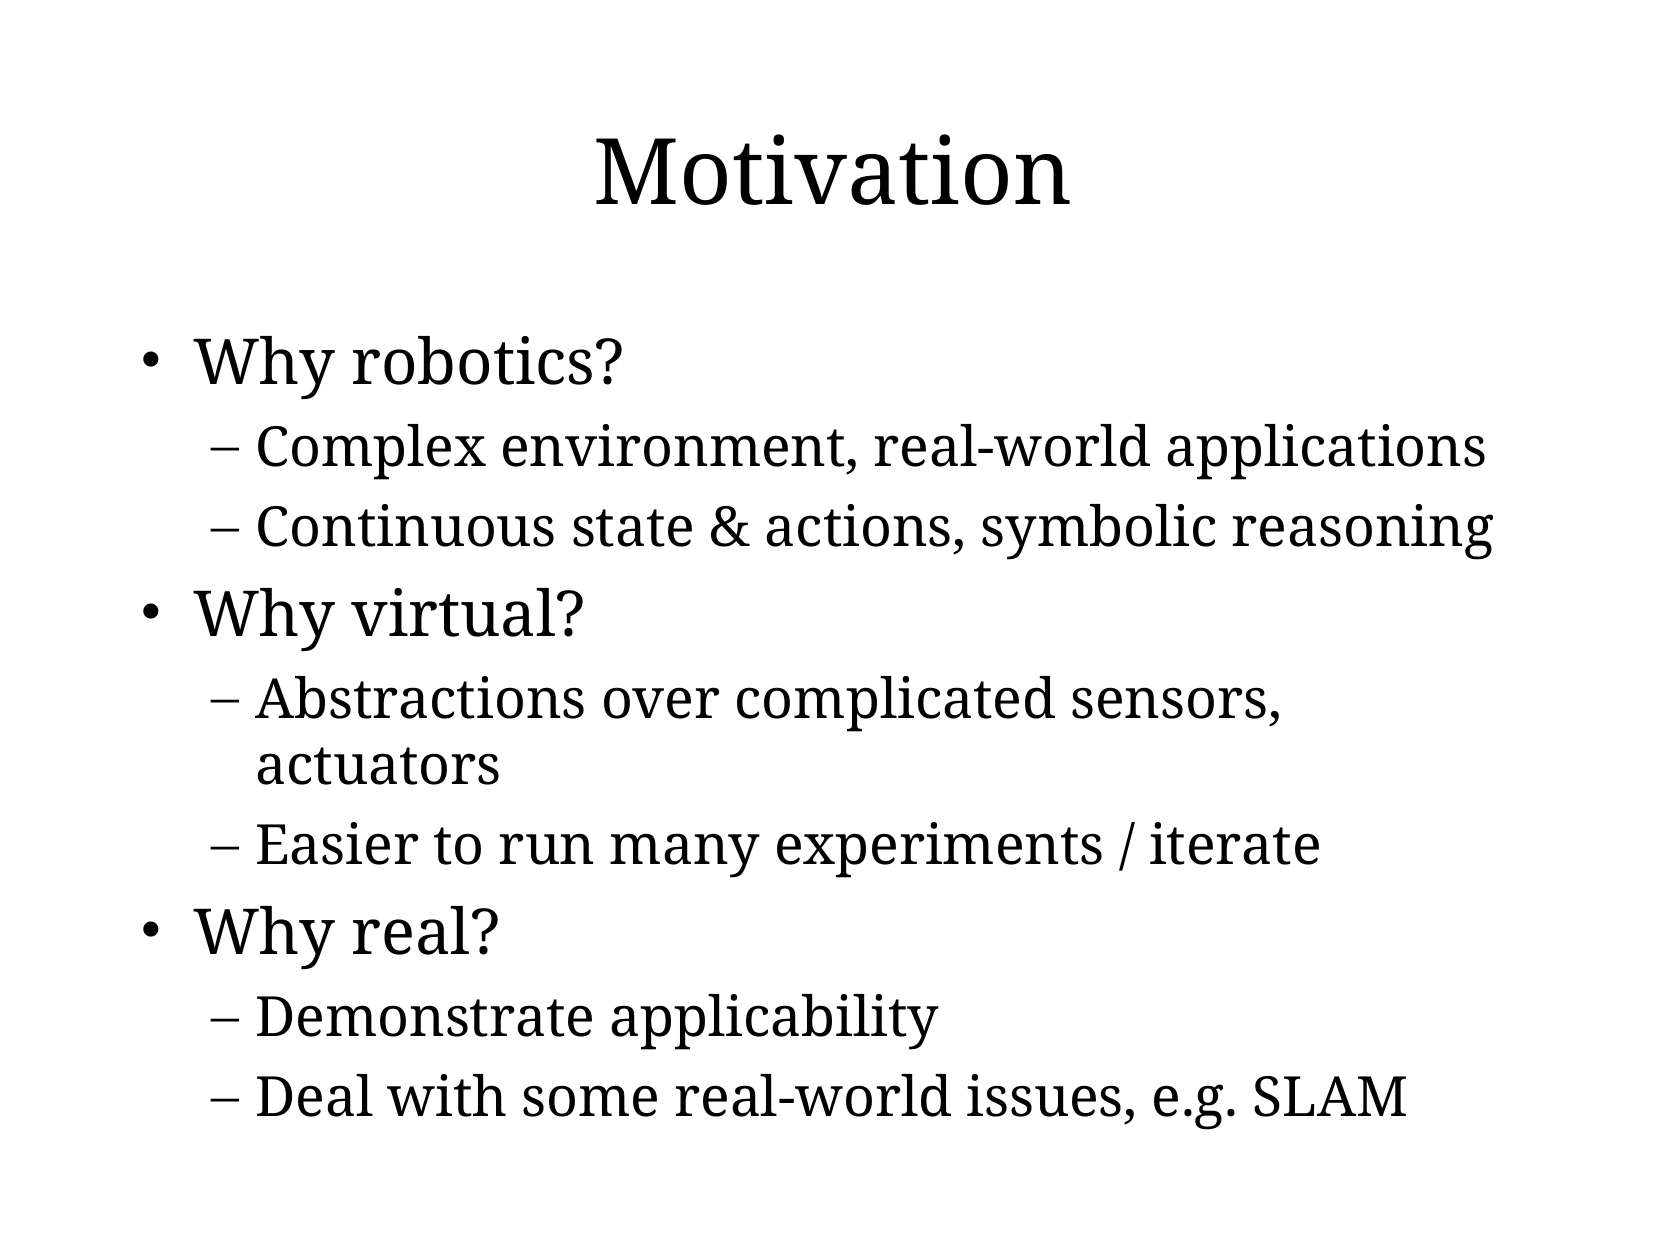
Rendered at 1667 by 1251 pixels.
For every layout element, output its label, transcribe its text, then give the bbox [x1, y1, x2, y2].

title Motivation [124, 63, 1542, 273]
list Why robotics? Complex environment, real-world applications Continuous state & actions, symbolic reasoning Why virtual? Abstractions over complicated sensors, actuators Easier to run many experiments / iterate Why real? Demonstrate applicability Deal with some real-world issues, e.g. SLAM [124, 313, 1542, 1139]
